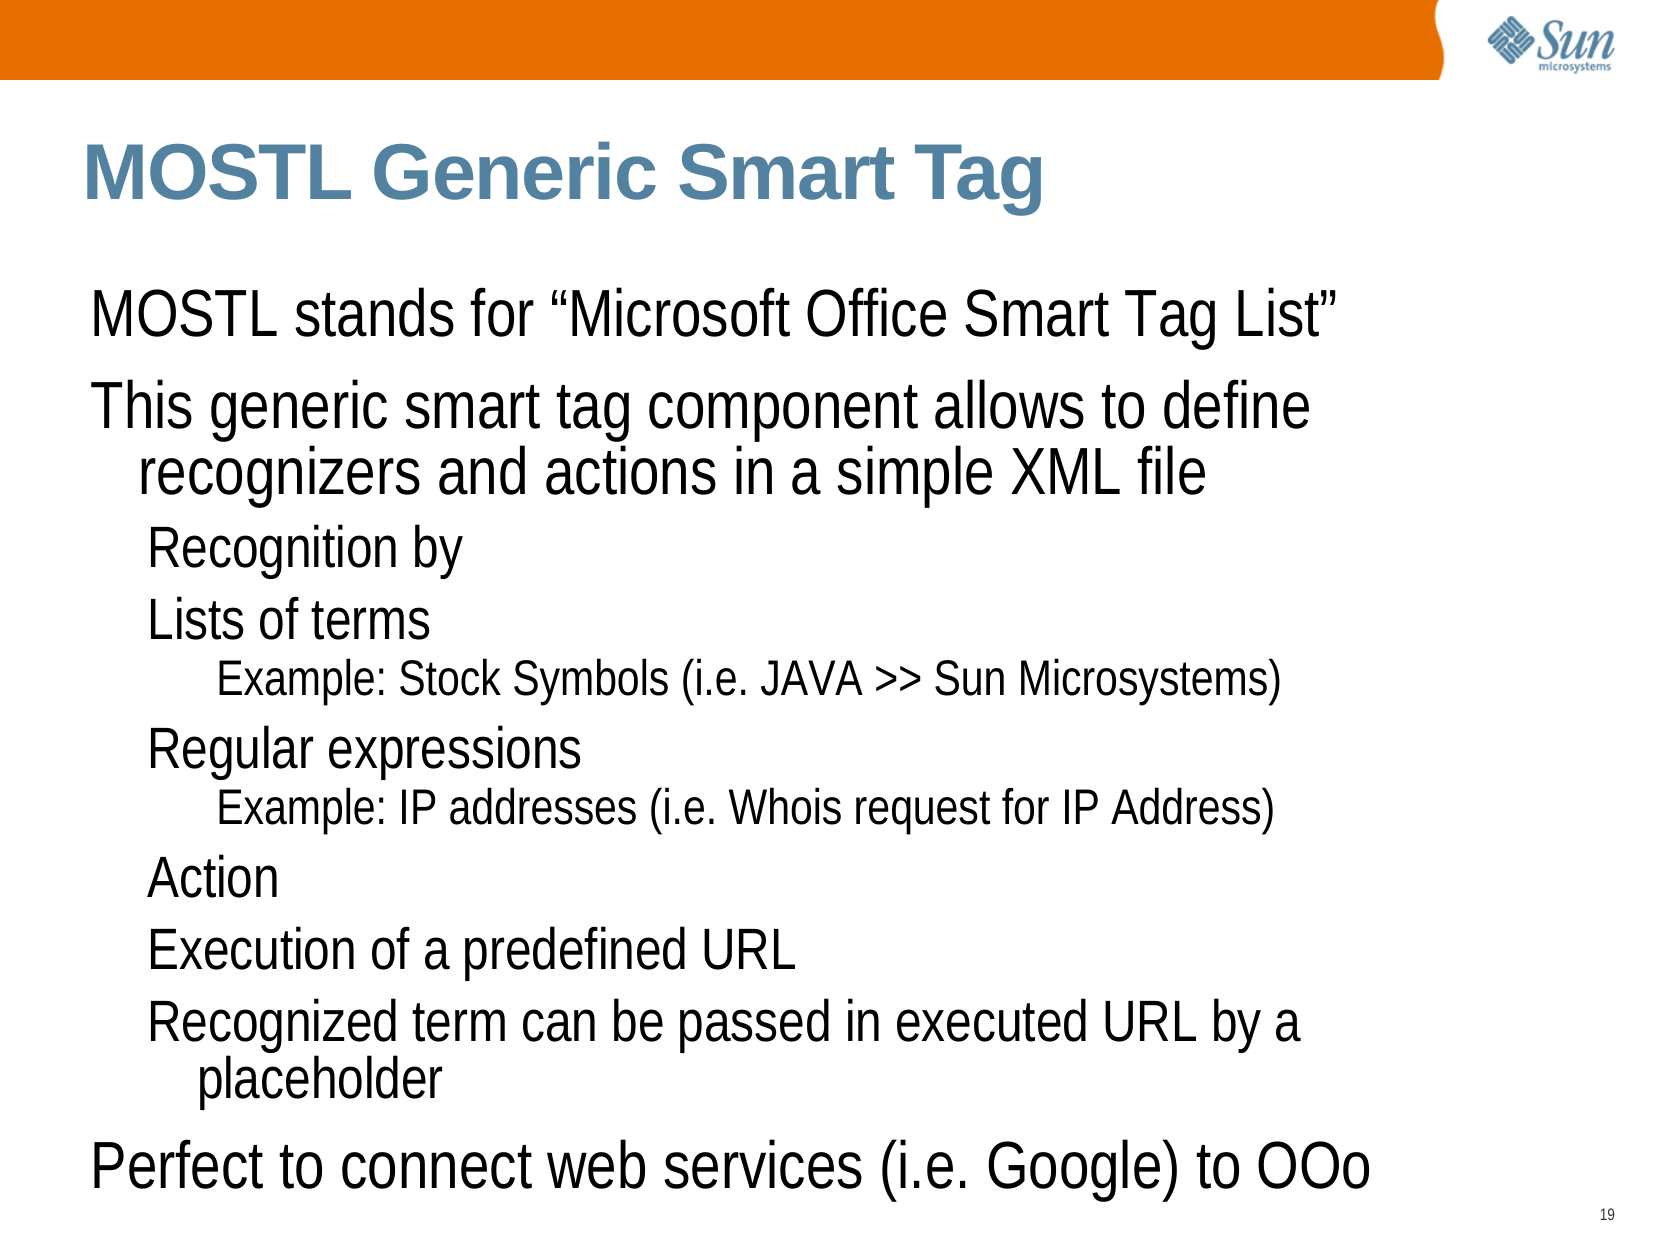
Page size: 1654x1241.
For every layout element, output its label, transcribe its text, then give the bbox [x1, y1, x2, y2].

list MOSTL stands for “Microsoft Office Smart Tag List” This generic smart tag component allows to define recognizers and actions in a simple XML file Recognition by Lists of terms Example: Stock Symbols (i.e. JAVA >> Sun Microsystems) Regular expressions Example: IP addresses (i.e. Whois request for IP Address) Action Execution of a predefined URL Recognized term can be passed in executed URL by a placeholder Perfect to connect web services (i.e. Google) to OOo [71, 284, 1545, 1204]
title MOSTL Generic Smart Tag [82, 135, 1585, 250]
picture [0, 0, 1654, 80]
